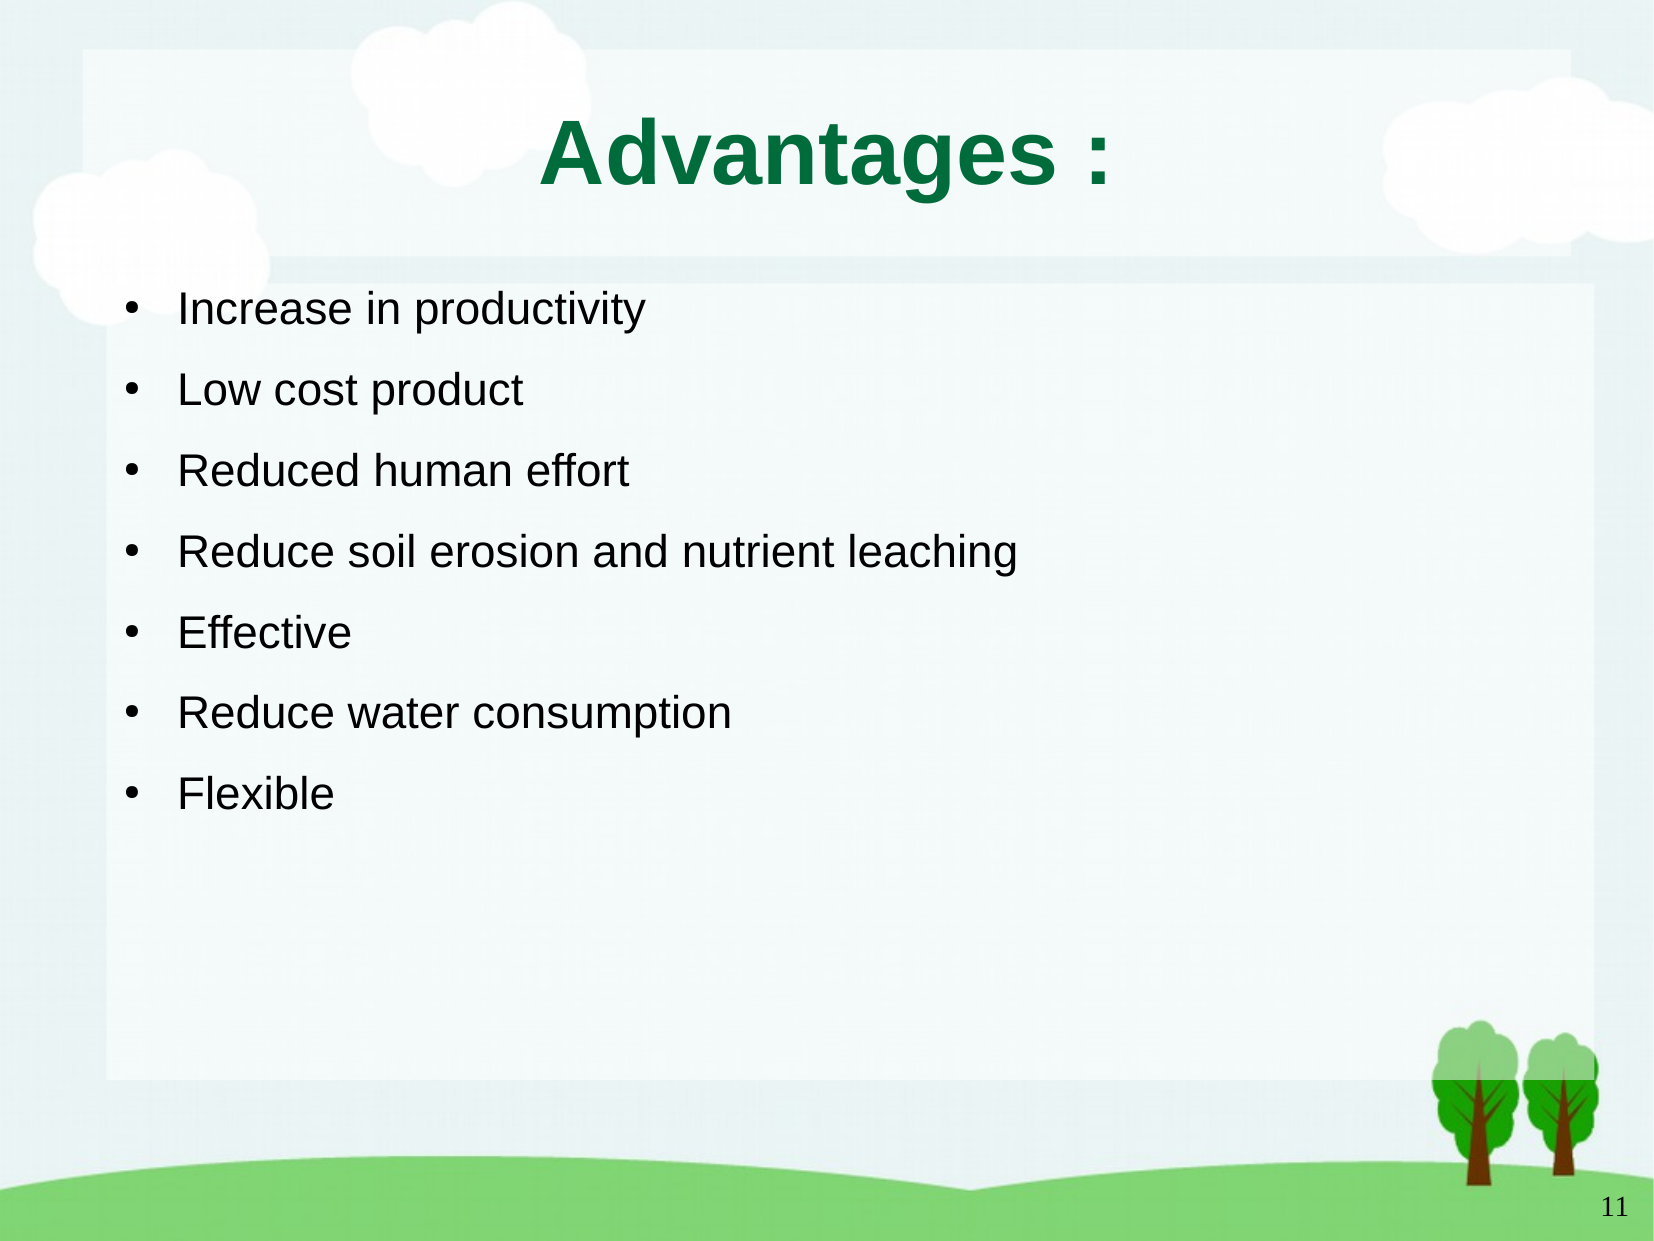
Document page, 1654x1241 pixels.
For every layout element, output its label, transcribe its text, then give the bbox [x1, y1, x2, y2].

picture [0, 0, 1654, 1241]
title Advantages : [82, 49, 1571, 257]
list Increase in productivity Low cost product Reduced human effort Reduce soil erosion and nutrient leaching Effective Reduce water consumption Flexible [106, 283, 1595, 1080]
